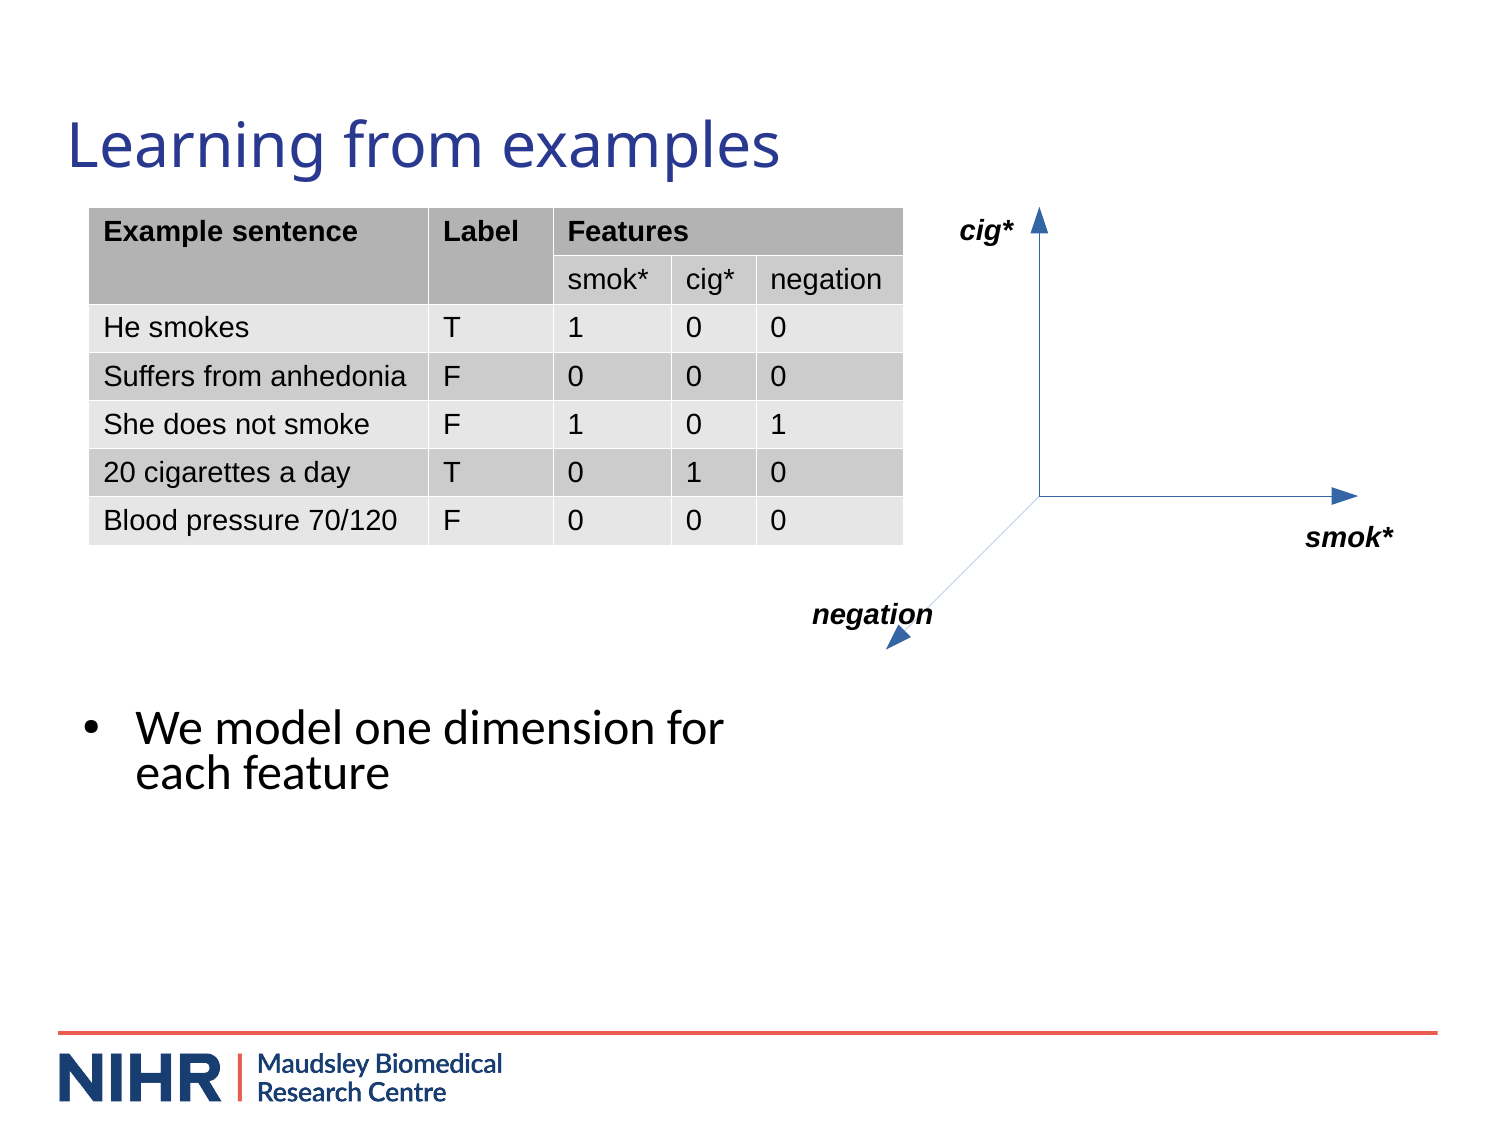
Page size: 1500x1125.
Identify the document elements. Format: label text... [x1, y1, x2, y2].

table_cell She does not smoke [89, 401, 428, 448]
table_cell smok* [554, 256, 671, 304]
table_cell Blood pressure 70/120 [89, 497, 428, 545]
table_cell 0 [672, 353, 756, 400]
table_cell F [429, 353, 553, 400]
table_header Label [429, 208, 553, 304]
table_cell F [429, 401, 553, 448]
text_box negation [797, 590, 949, 639]
table_cell 0 [672, 497, 756, 545]
table_cell T [429, 305, 553, 352]
table_cell 0 [672, 305, 756, 352]
table_cell He smokes [89, 305, 428, 352]
table_cell 0 [554, 449, 671, 496]
table_cell 20 cigarettes a day [89, 449, 428, 496]
table_header Features [554, 208, 903, 255]
table_cell 0 [554, 497, 671, 545]
table_cell 0 [672, 401, 756, 448]
table_cell 1 [757, 401, 903, 448]
table_cell 1 [554, 401, 671, 448]
table_cell F [429, 497, 553, 545]
table_cell 0 [757, 305, 903, 352]
table_cell cig* [672, 256, 756, 304]
table_header Example sentence [89, 208, 428, 304]
table_cell 1 [554, 305, 671, 352]
title Learning from examples [51, 89, 1450, 223]
picture [29, 1018, 531, 1125]
list We model one dimension for each feature [64, 708, 739, 939]
table_cell 1 [672, 449, 756, 496]
table_cell 0 [757, 497, 903, 545]
table_cell Suffers from anhedonia [89, 353, 428, 400]
text_box cig* [944, 206, 1079, 255]
table_cell 0 [757, 449, 903, 496]
table_cell 0 [554, 353, 671, 400]
table_cell negation [757, 256, 903, 304]
text_box smok* [1290, 513, 1447, 562]
table_cell T [429, 449, 553, 496]
table_cell 0 [757, 353, 903, 400]
